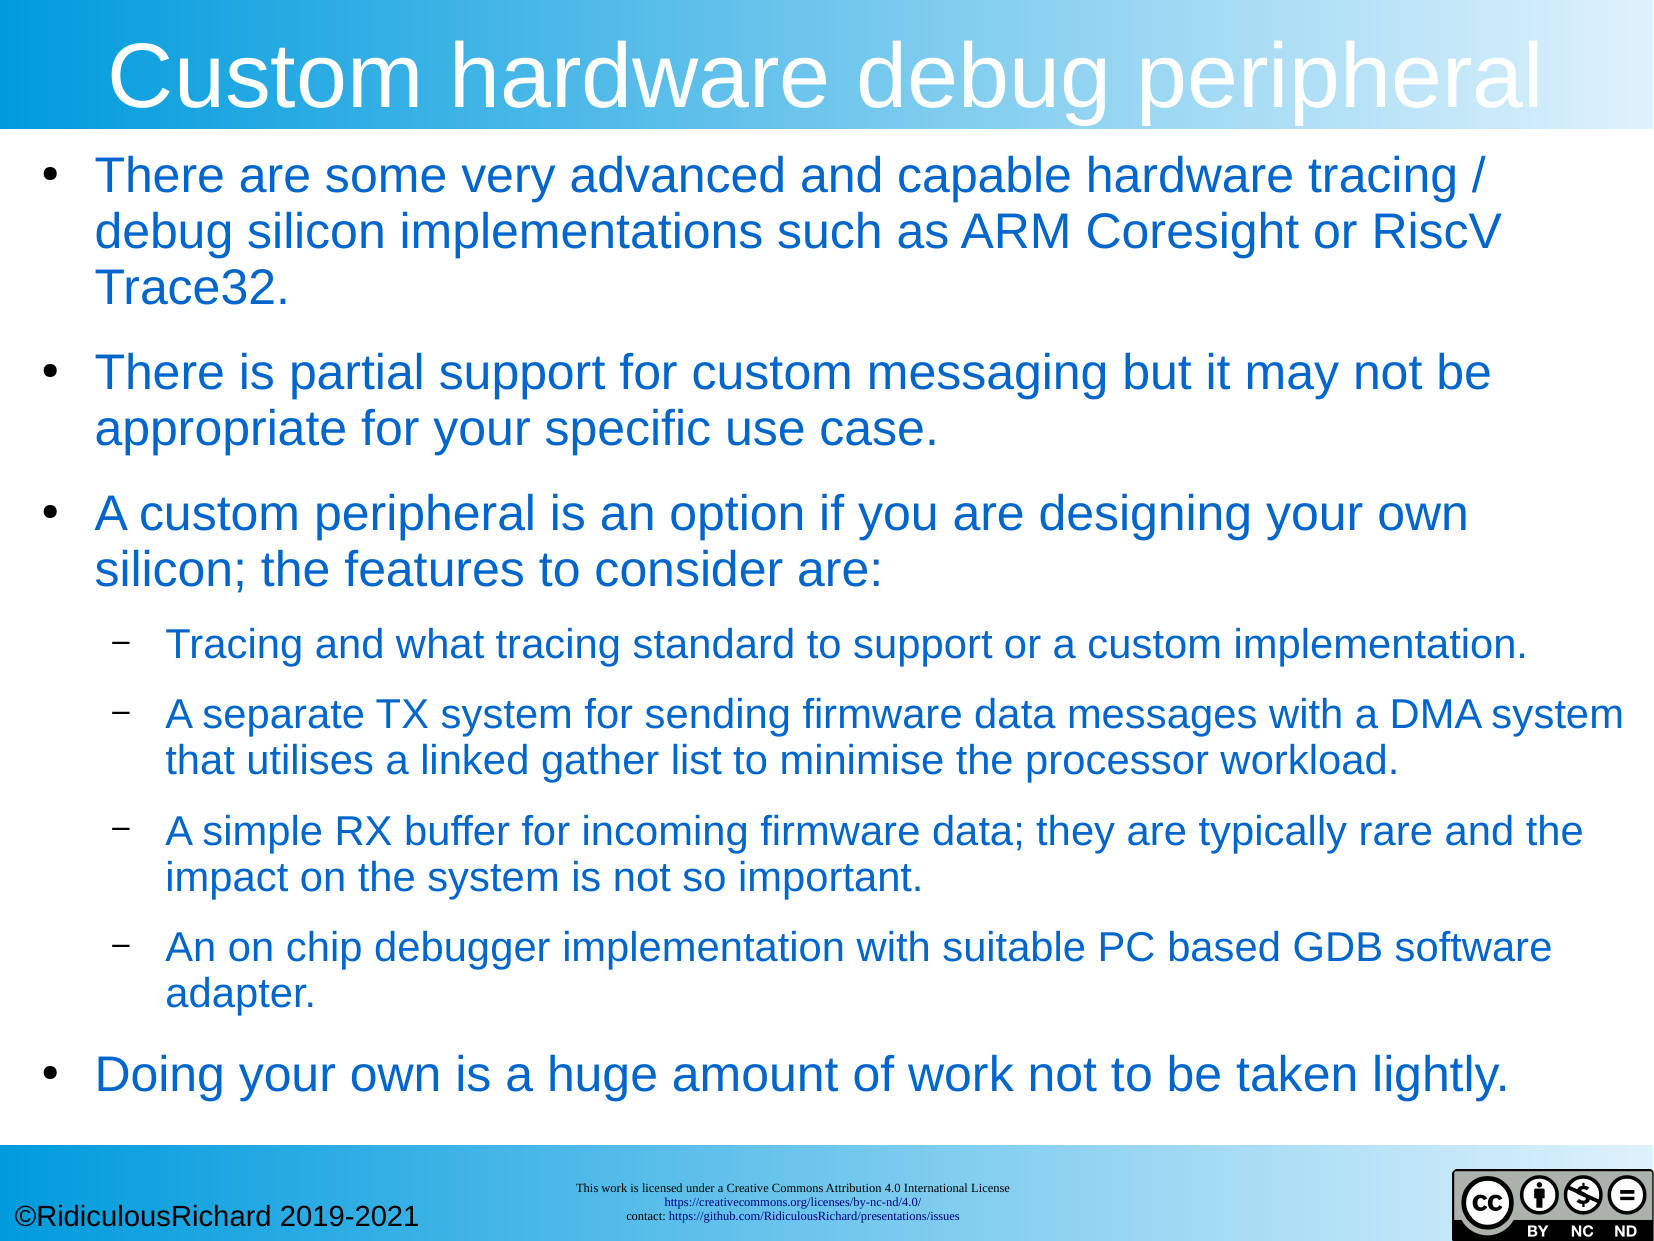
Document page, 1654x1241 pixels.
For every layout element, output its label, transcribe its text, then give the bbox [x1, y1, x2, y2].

list There are some very advanced and capable hardware tracing / debug silicon implementations such as ARM Coresight or RiscV Trace32. There is partial support for custom messaging but it may not be appropriate for your specific use case. A custom peripheral is an option if you are designing your own silicon; the features to consider are: Tracing and what tracing standard to support or a custom implementation. A separate TX system for sending firmware data messages with a DMA system that utilises a linked gather list to minimise the processor workload. A simple RX buffer for incoming firmware data; they are typically rare and the impact on the system is not so important. An on chip debugger implementation with suitable PC based GDB software adapter. Doing your own is a huge amount of work not to be taken lightly. [23, 147, 1630, 1105]
picture [138, 1146, 142, 1241]
title Custom hardware debug peripheral [82, 23, 1571, 129]
picture [1452, 1169, 1654, 1241]
